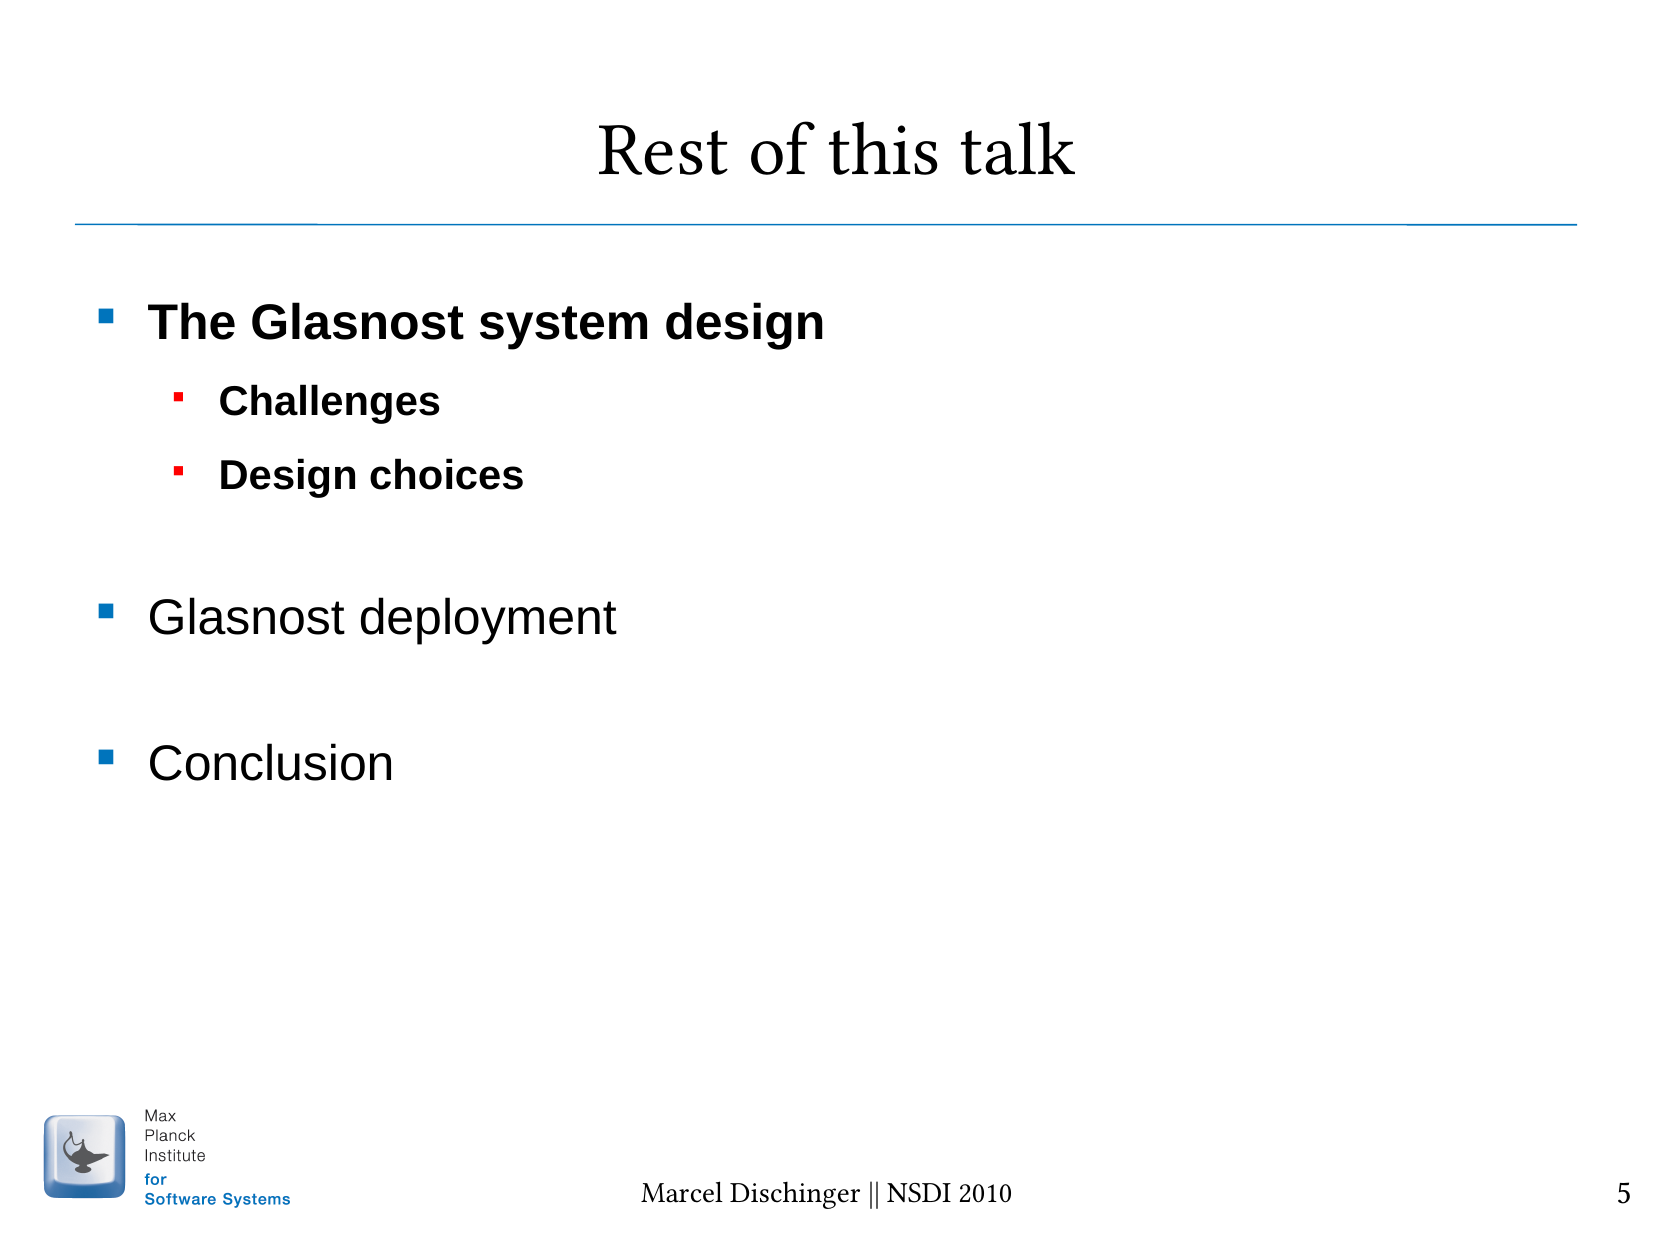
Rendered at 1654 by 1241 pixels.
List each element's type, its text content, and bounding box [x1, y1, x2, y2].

list The Glasnost system design Challenges Design choices Glasnost deployment Conclusion [77, 277, 1579, 1180]
title Rest of this talk [54, 51, 1621, 252]
